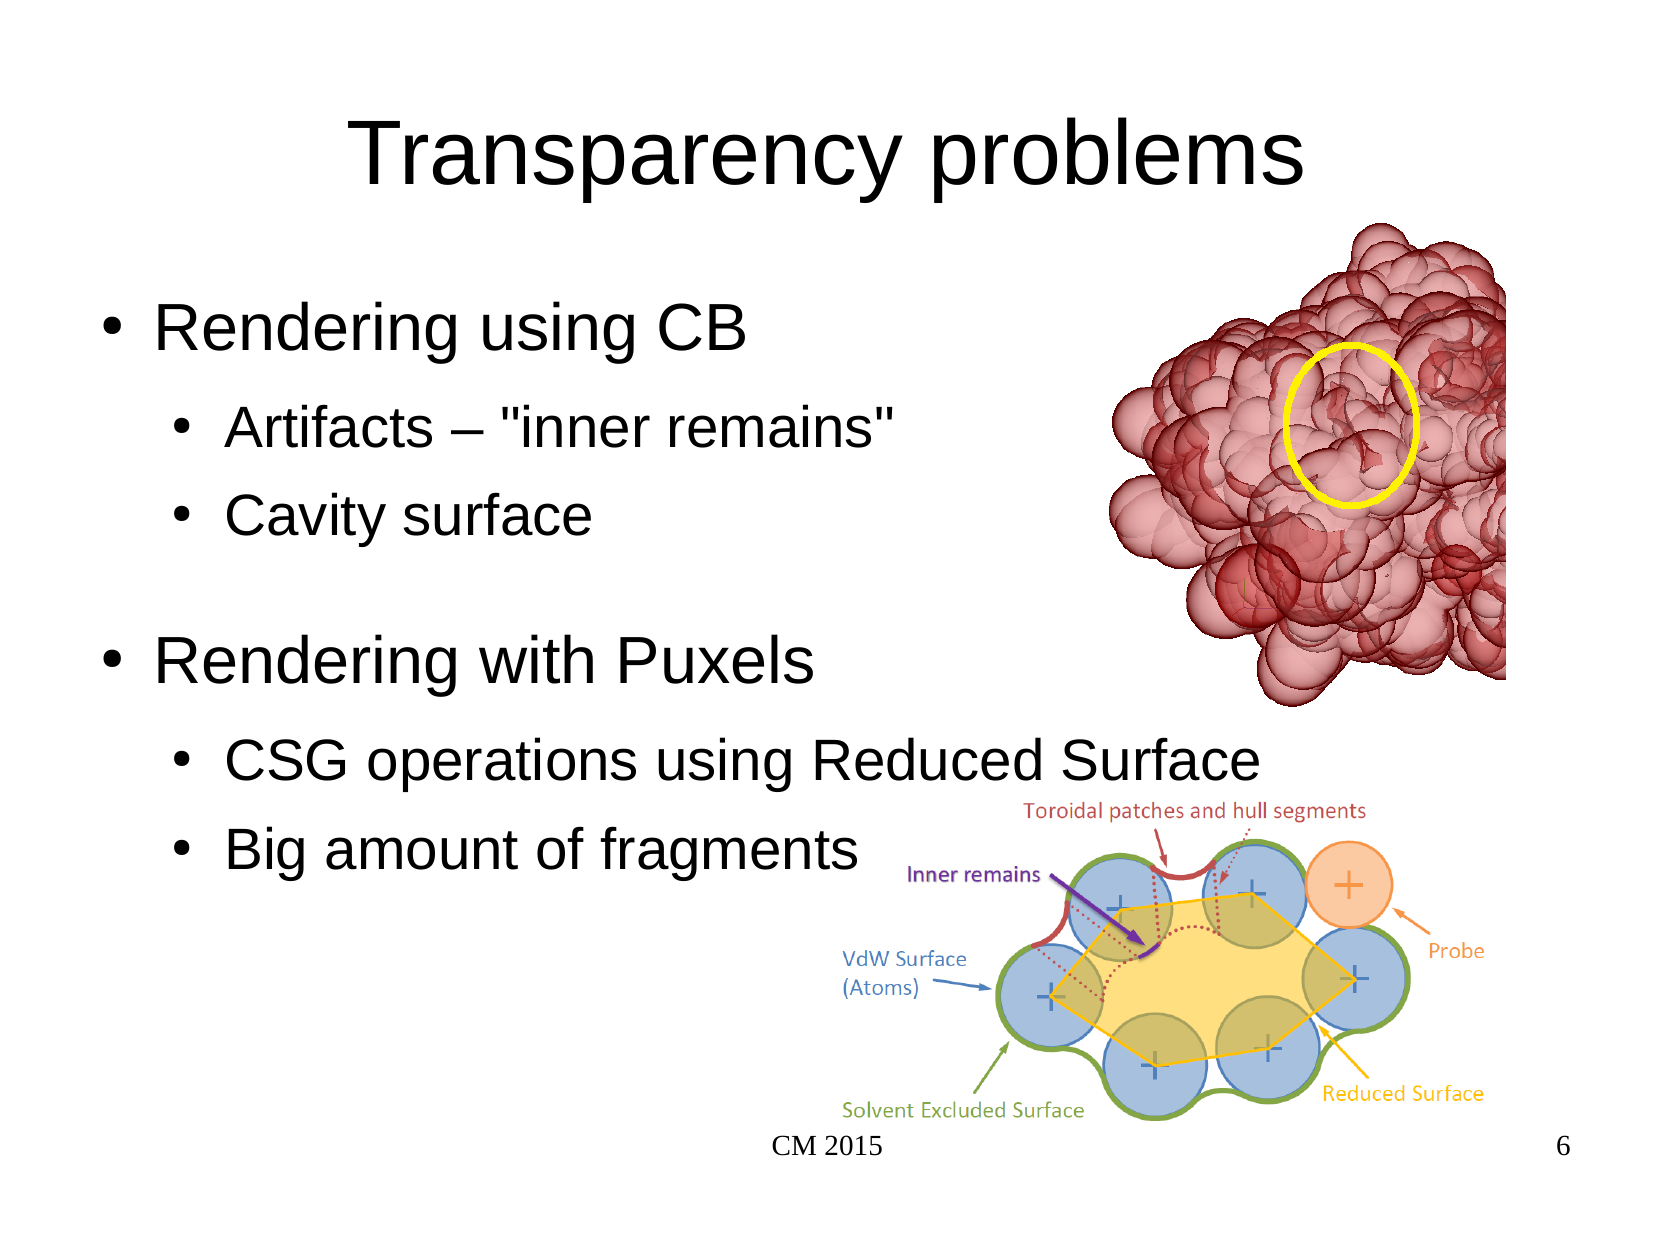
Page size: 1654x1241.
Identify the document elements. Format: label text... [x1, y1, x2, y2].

picture [838, 1109, 1489, 1126]
title Transparency problems [82, 49, 1571, 257]
picture [1033, 257, 1506, 290]
list Rendering using CB Artifacts – "inner remains" Cavity surface Rendering with Puxels CSG operations using Reduced Surface Big amount of fragments [82, 290, 1571, 1109]
